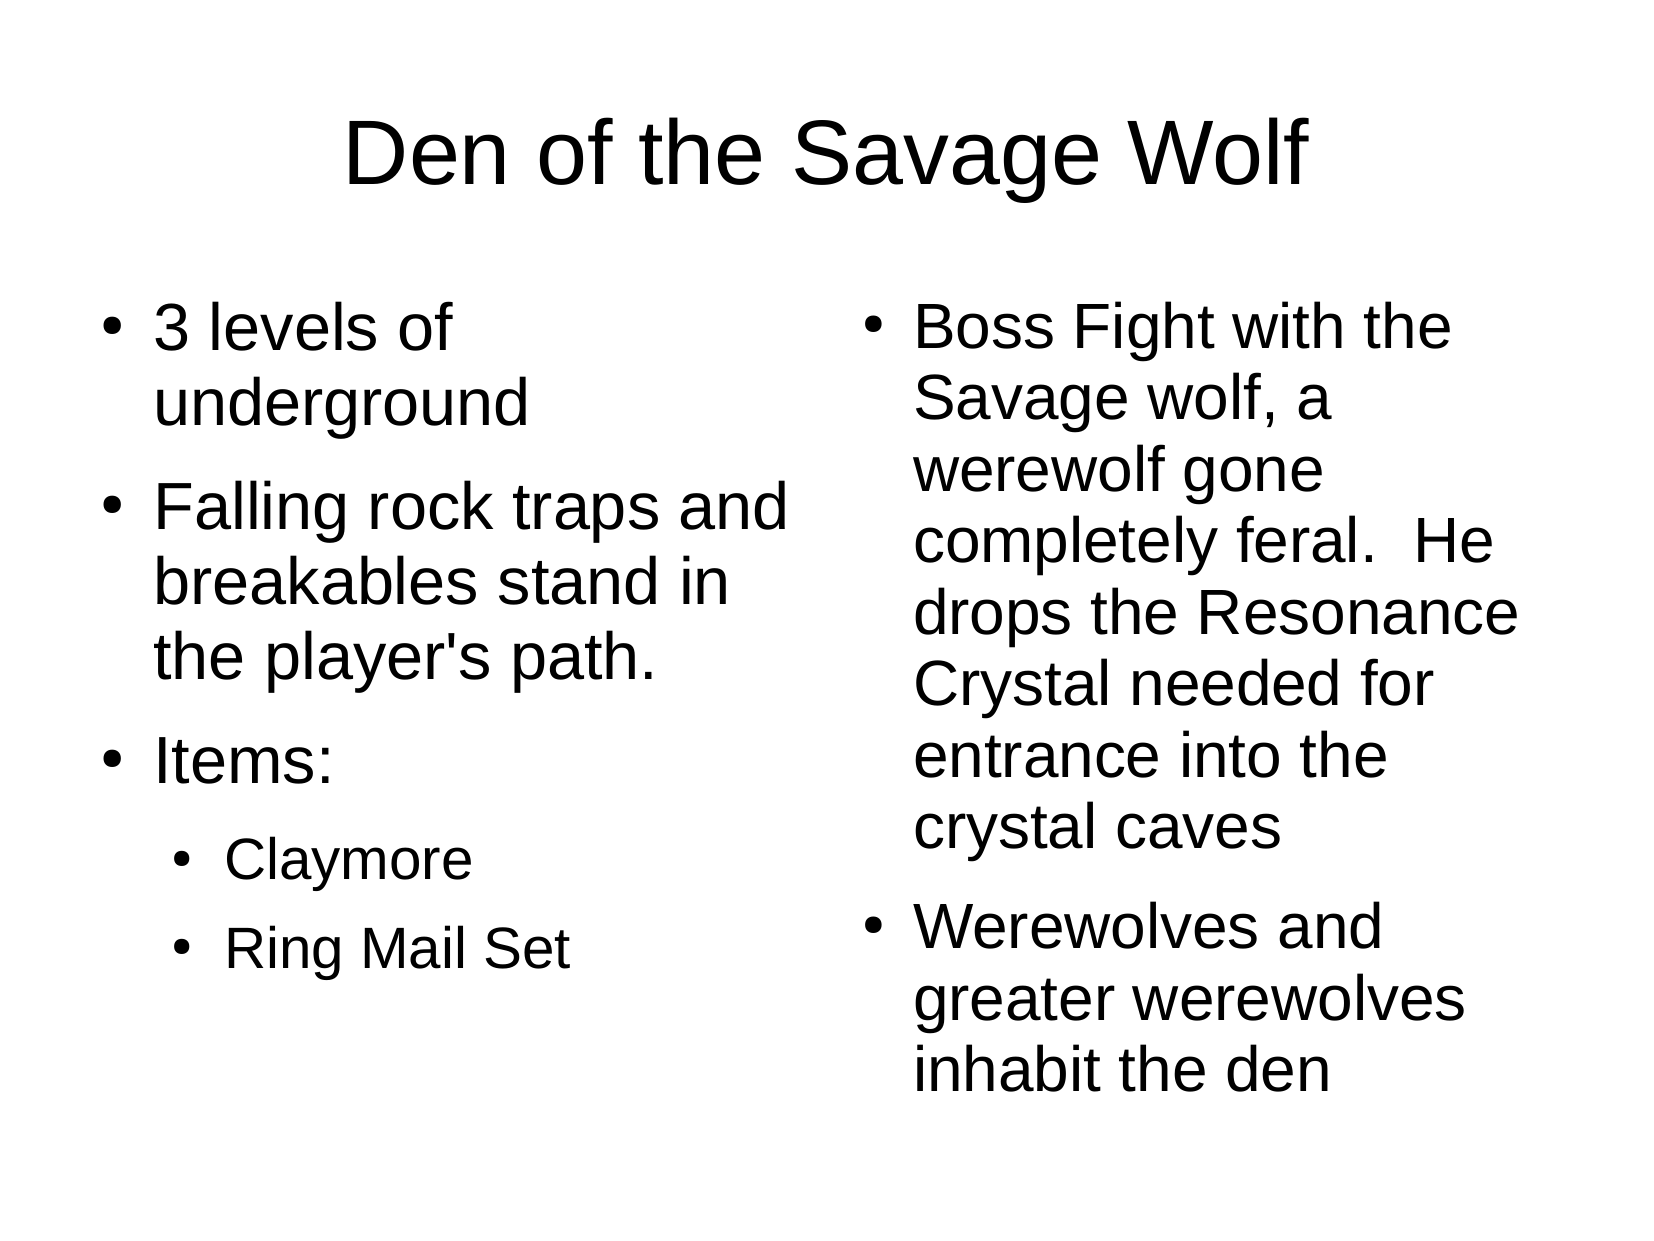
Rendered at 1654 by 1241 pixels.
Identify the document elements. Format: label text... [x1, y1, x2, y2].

list Boss Fight with the Savage wolf, a werewolf gone completely feral. He drops the Resonance Crystal needed for entrance into the crystal caves Werewolves and greater werewolves inhabit the den [845, 290, 1572, 1109]
list 3 levels of underground Falling rock traps and breakables stand in the player's path. Items: Claymore Ring Mail Set [82, 290, 809, 1109]
title Den of the Savage Wolf [82, 56, 1571, 250]
